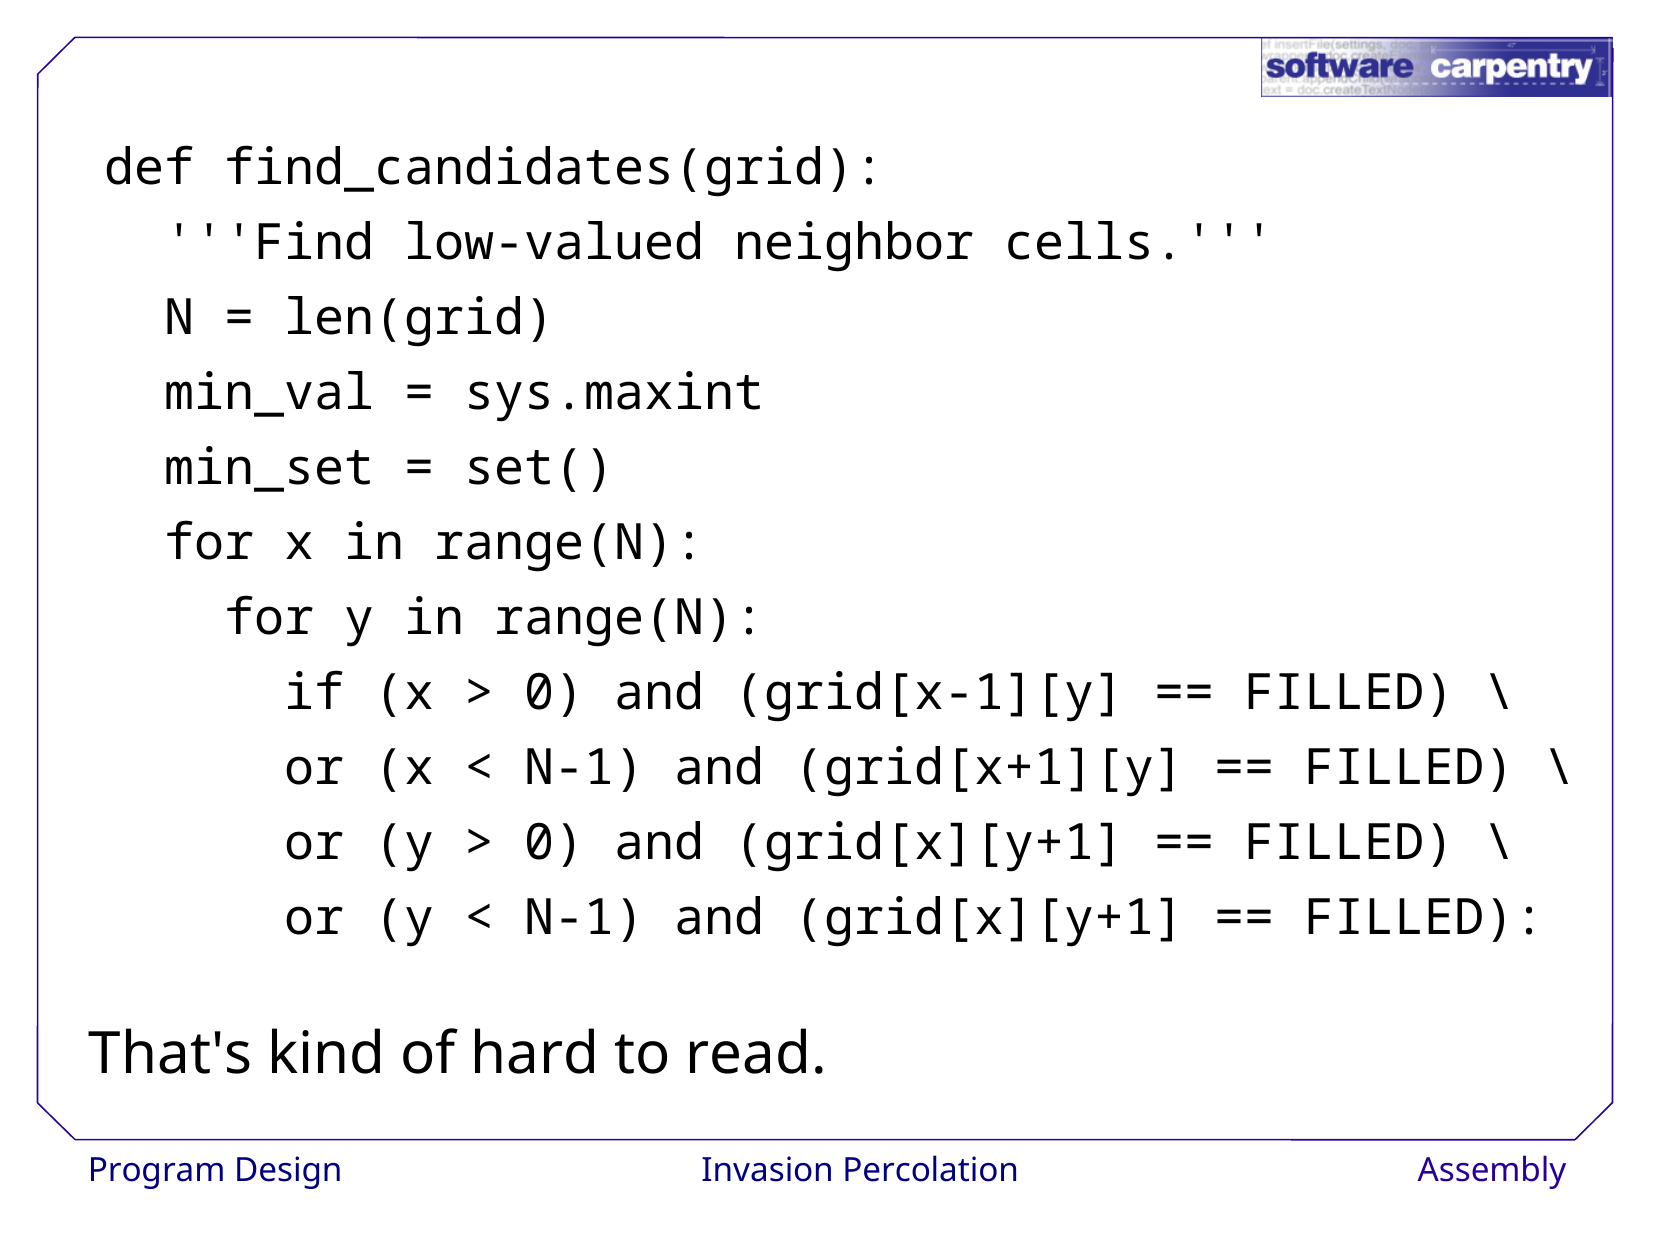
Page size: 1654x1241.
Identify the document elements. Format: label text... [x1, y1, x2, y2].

picture [1261, 39, 1613, 97]
text_box That's kind of hard to read. [74, 972, 992, 1093]
text_box def find_candidates(grid): '''Find low-valued neighbor cells.''' N = len(grid) min_val = sys.maxint min_set = set() for x in range(N): for y in range(N): if (x > 0) and (grid[x-1][y] == FILLED) \ or (x < N-1) and (grid[x+1][y] == FILLED) \ or (y > 0) and (grid[x][y+1] == FILLED) \ or (y < N-1) and (grid[x][y+1] == FILLED): [89, 112, 1508, 1055]
